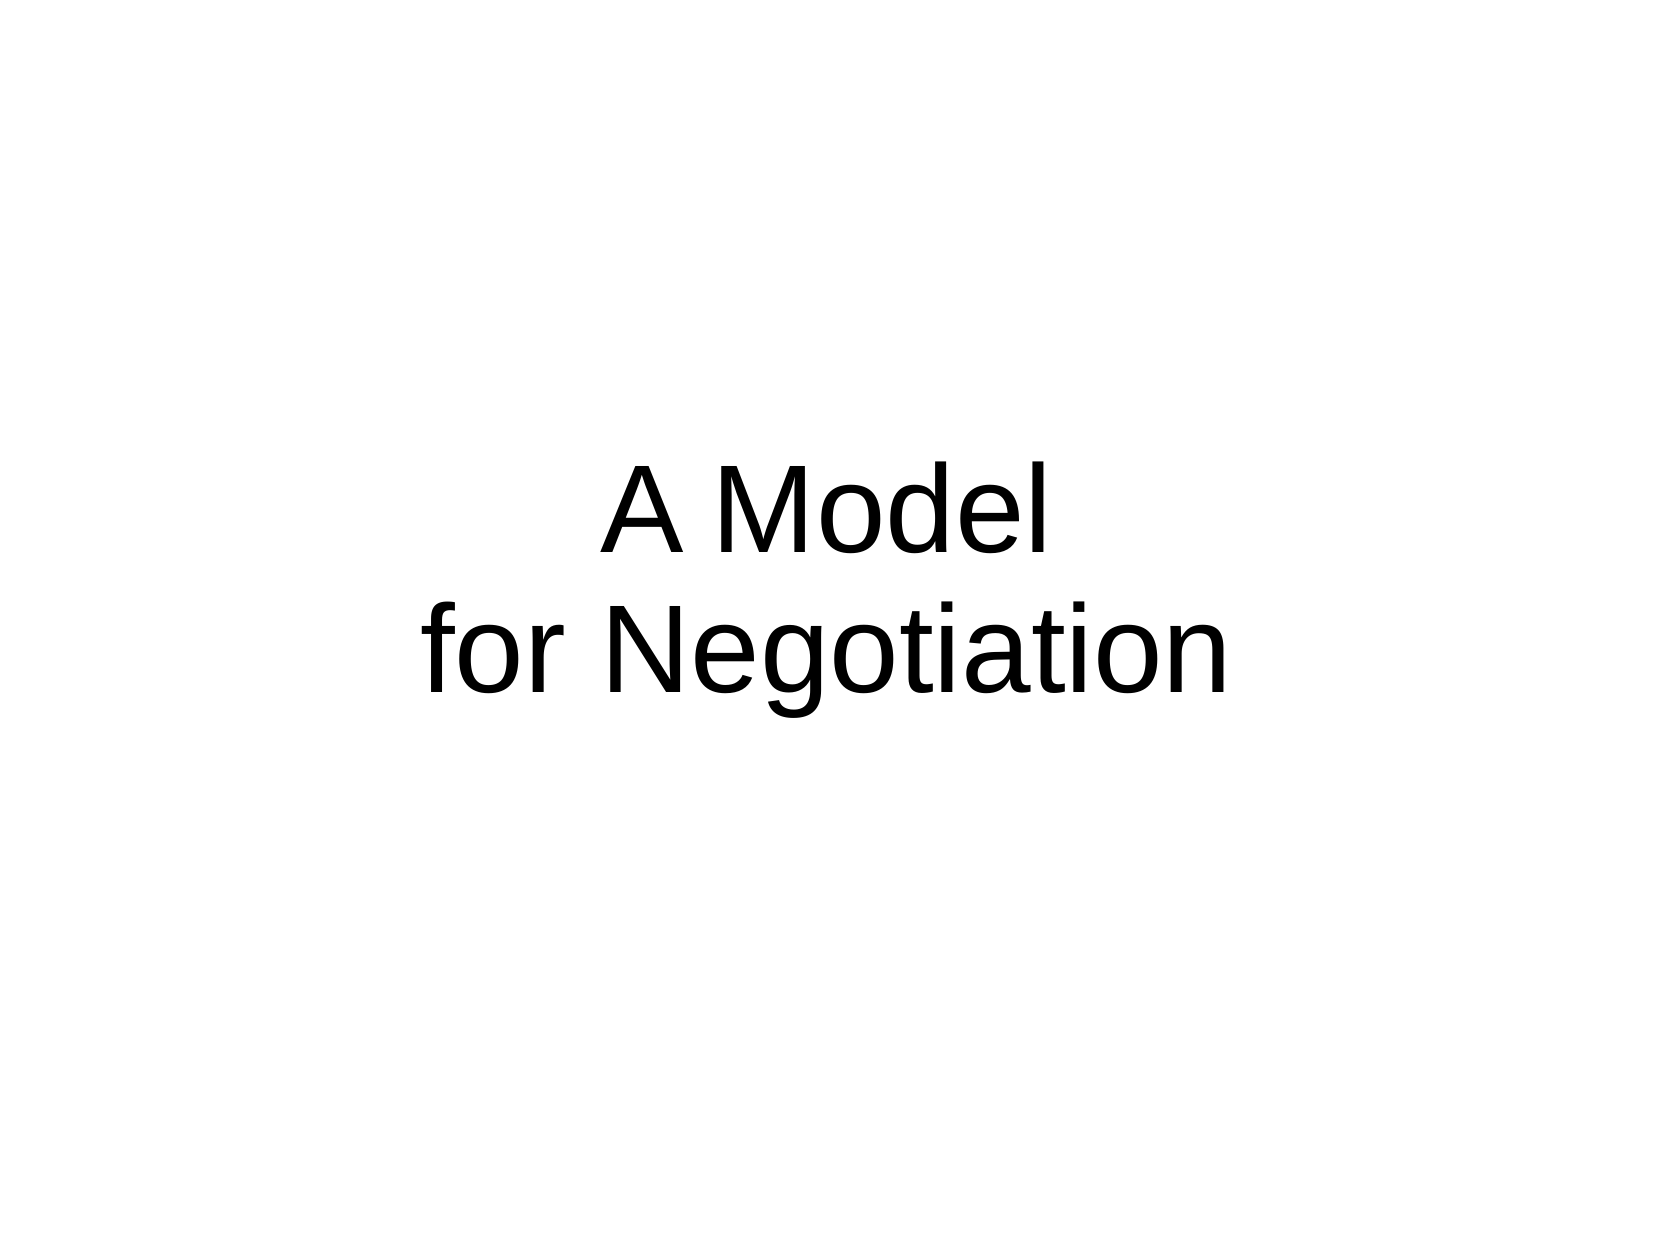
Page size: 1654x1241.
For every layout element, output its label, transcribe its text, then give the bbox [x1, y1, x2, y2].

subtitle A Model for Negotiation [82, 56, 1571, 1102]
